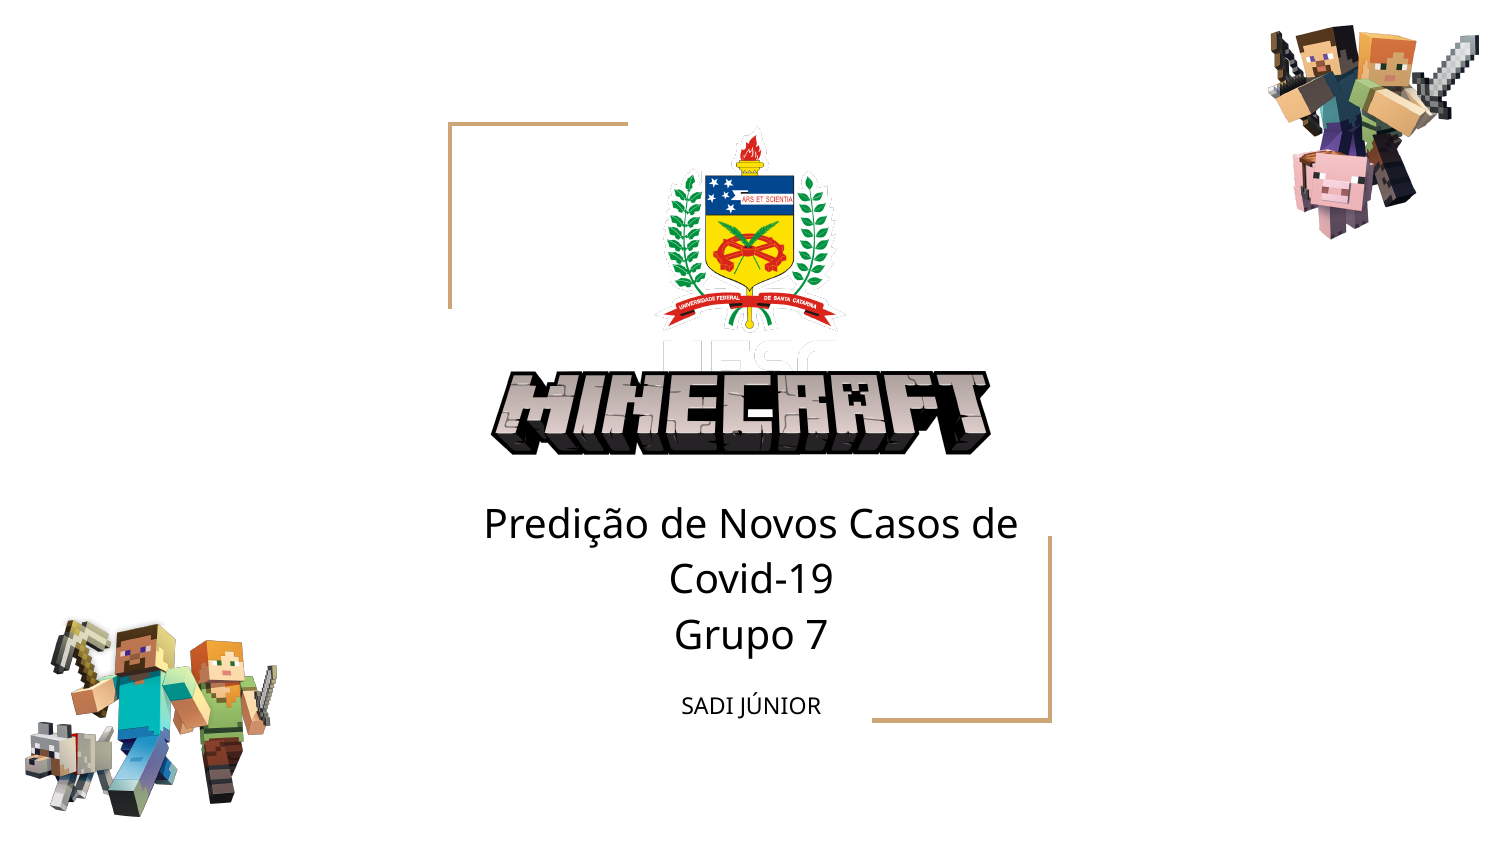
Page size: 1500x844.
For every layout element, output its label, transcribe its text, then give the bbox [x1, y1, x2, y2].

picture [489, 126, 994, 555]
subtitle Predição de Novos Casos de Covid-19 Grupo 7 SADI JÚNIOR [456, 479, 1047, 742]
picture [1258, 22, 1485, 241]
picture [25, 614, 277, 817]
